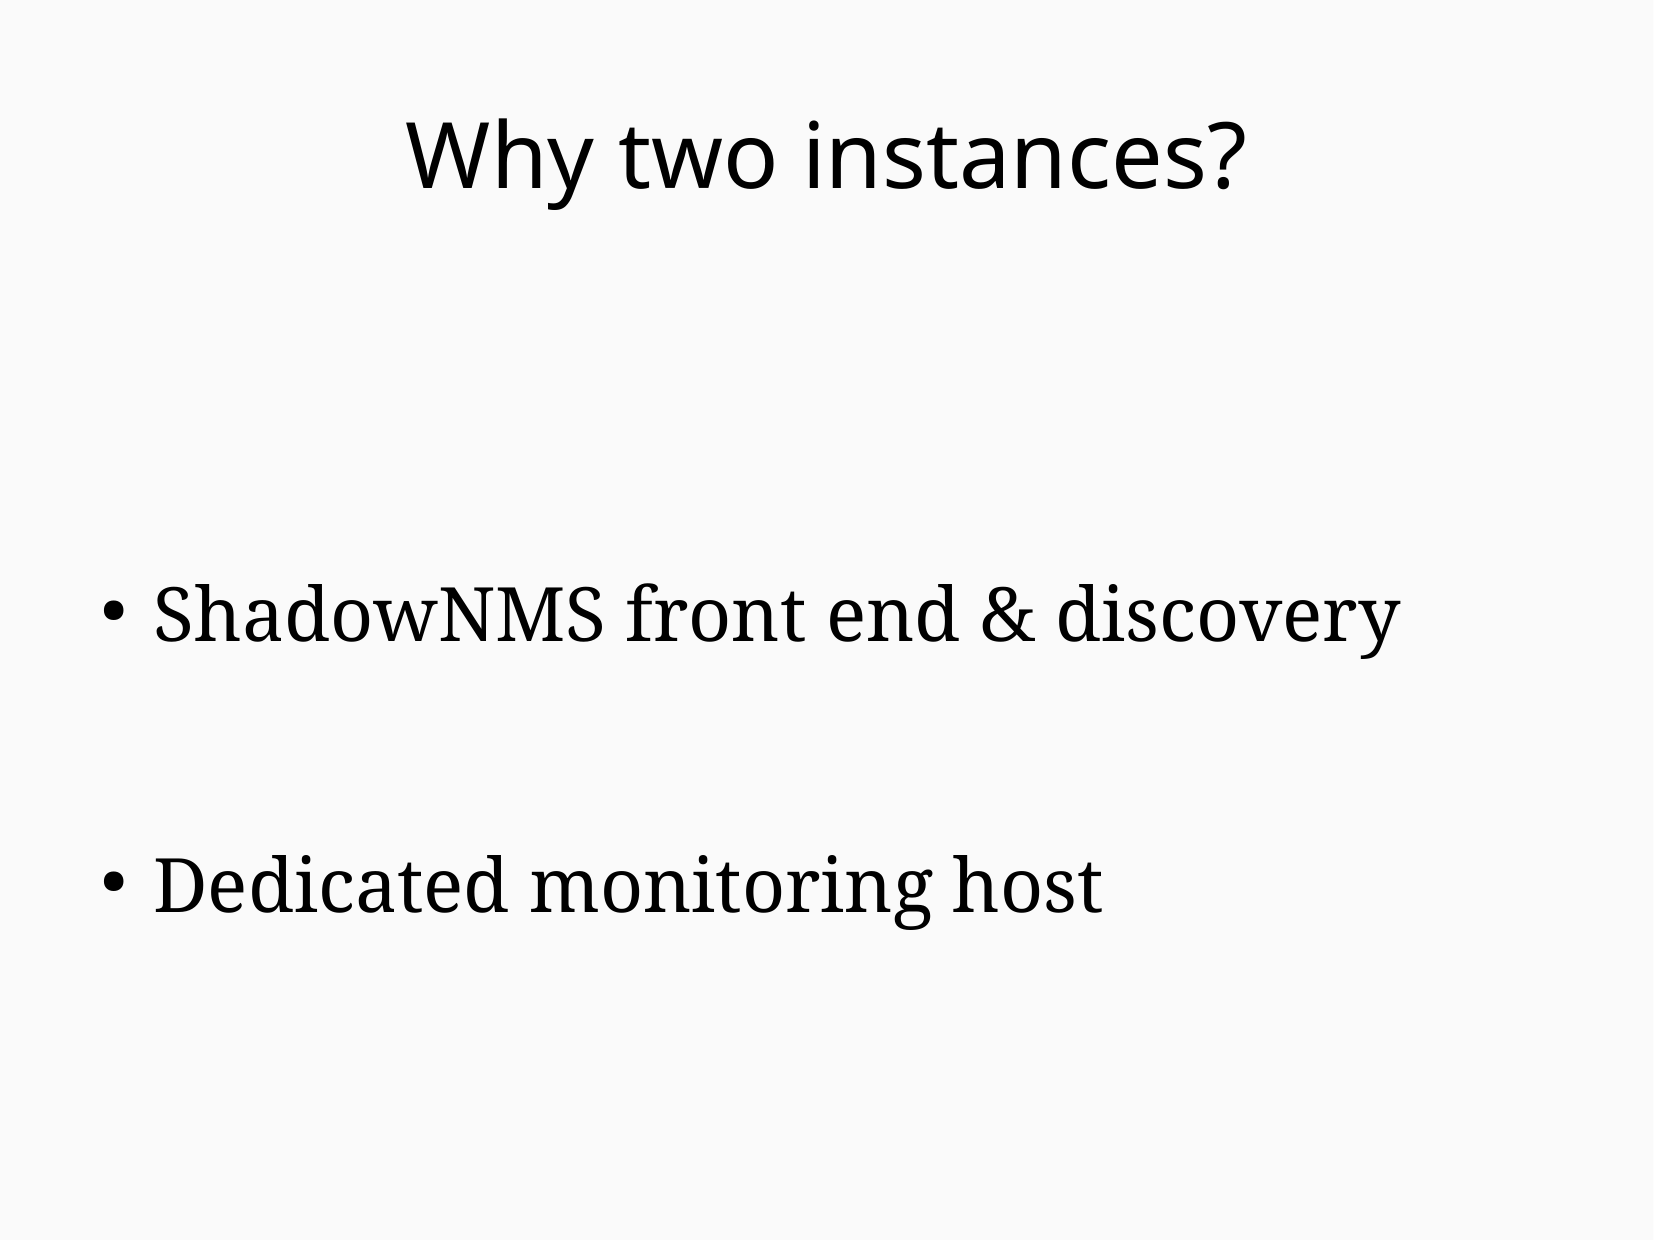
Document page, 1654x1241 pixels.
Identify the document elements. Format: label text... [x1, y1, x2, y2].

title Why two instances? [82, 49, 1571, 257]
list ShadowNMS front end & discovery Dedicated monitoring host [82, 290, 1571, 1010]
